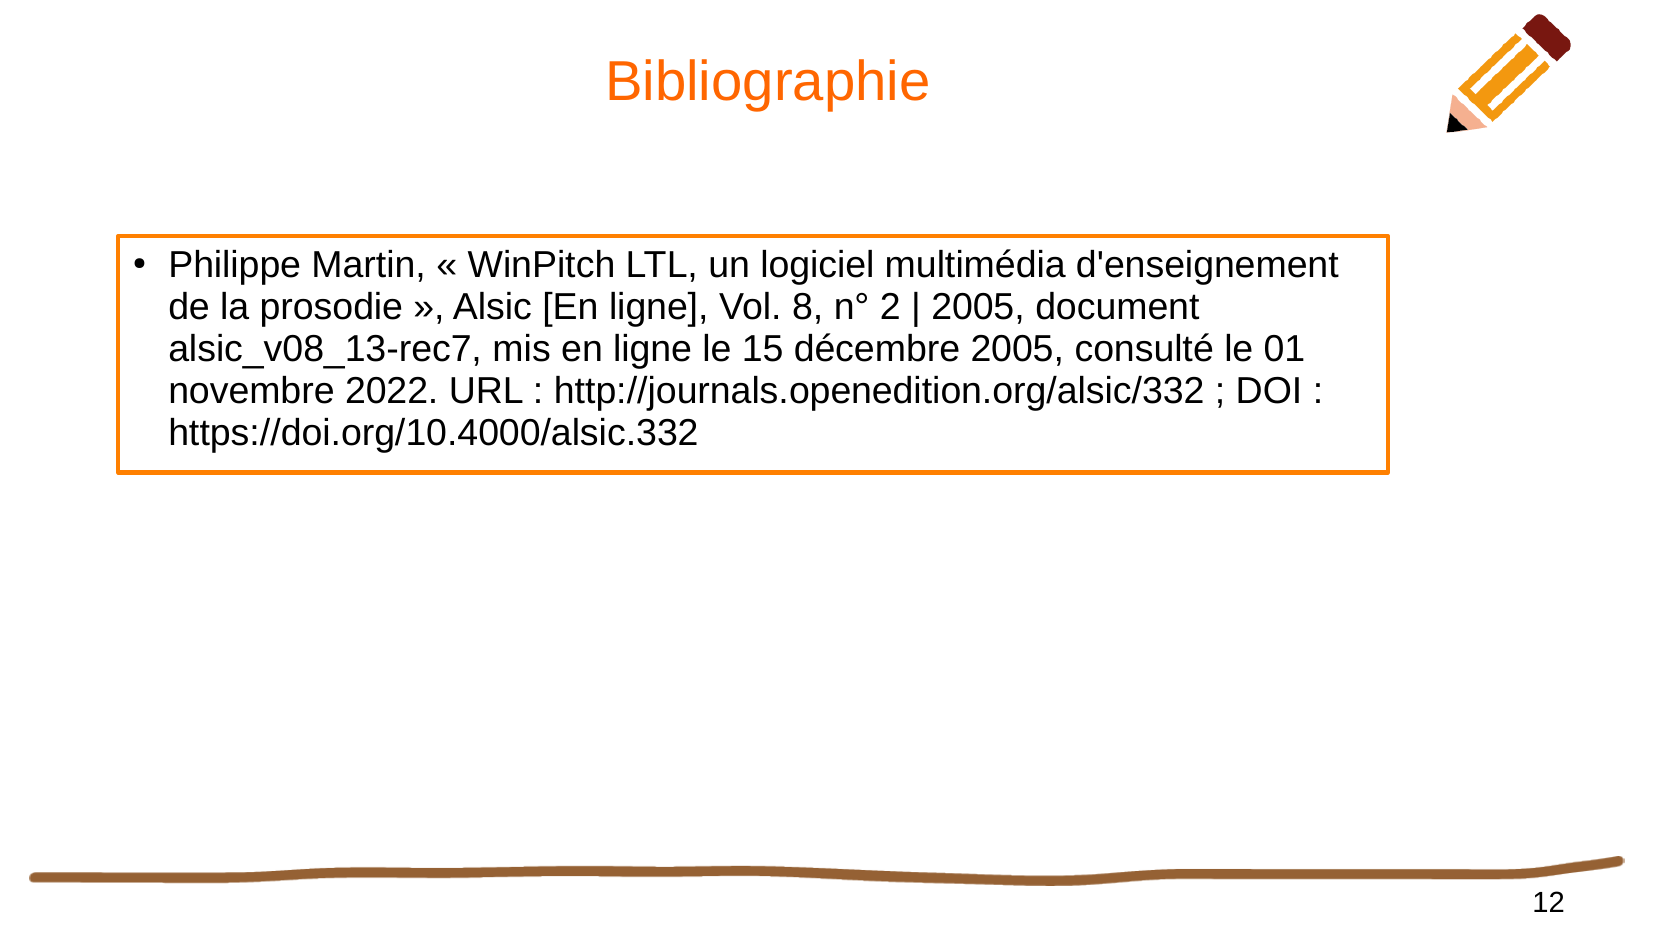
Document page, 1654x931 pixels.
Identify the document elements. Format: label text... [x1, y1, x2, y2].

text_box Philippe Martin, « WinPitch LTL, un logiciel multimédia d'enseignement de la prosodie », Alsic [En ligne], Vol. 8, n° 2 | 2005, document alsic_v08_13-rec7, mis en ligne le 15 décembre 2005, consulté le 01 novembre 2022. URL : http://journals.openedition.org/alsic/332 ; DOI : https://doi.org/10.4000/alsic.332 [118, 236, 1388, 473]
picture [29, 856, 1625, 886]
title Bibliographie [88, 29, 1447, 133]
picture [1446, 14, 1571, 133]
